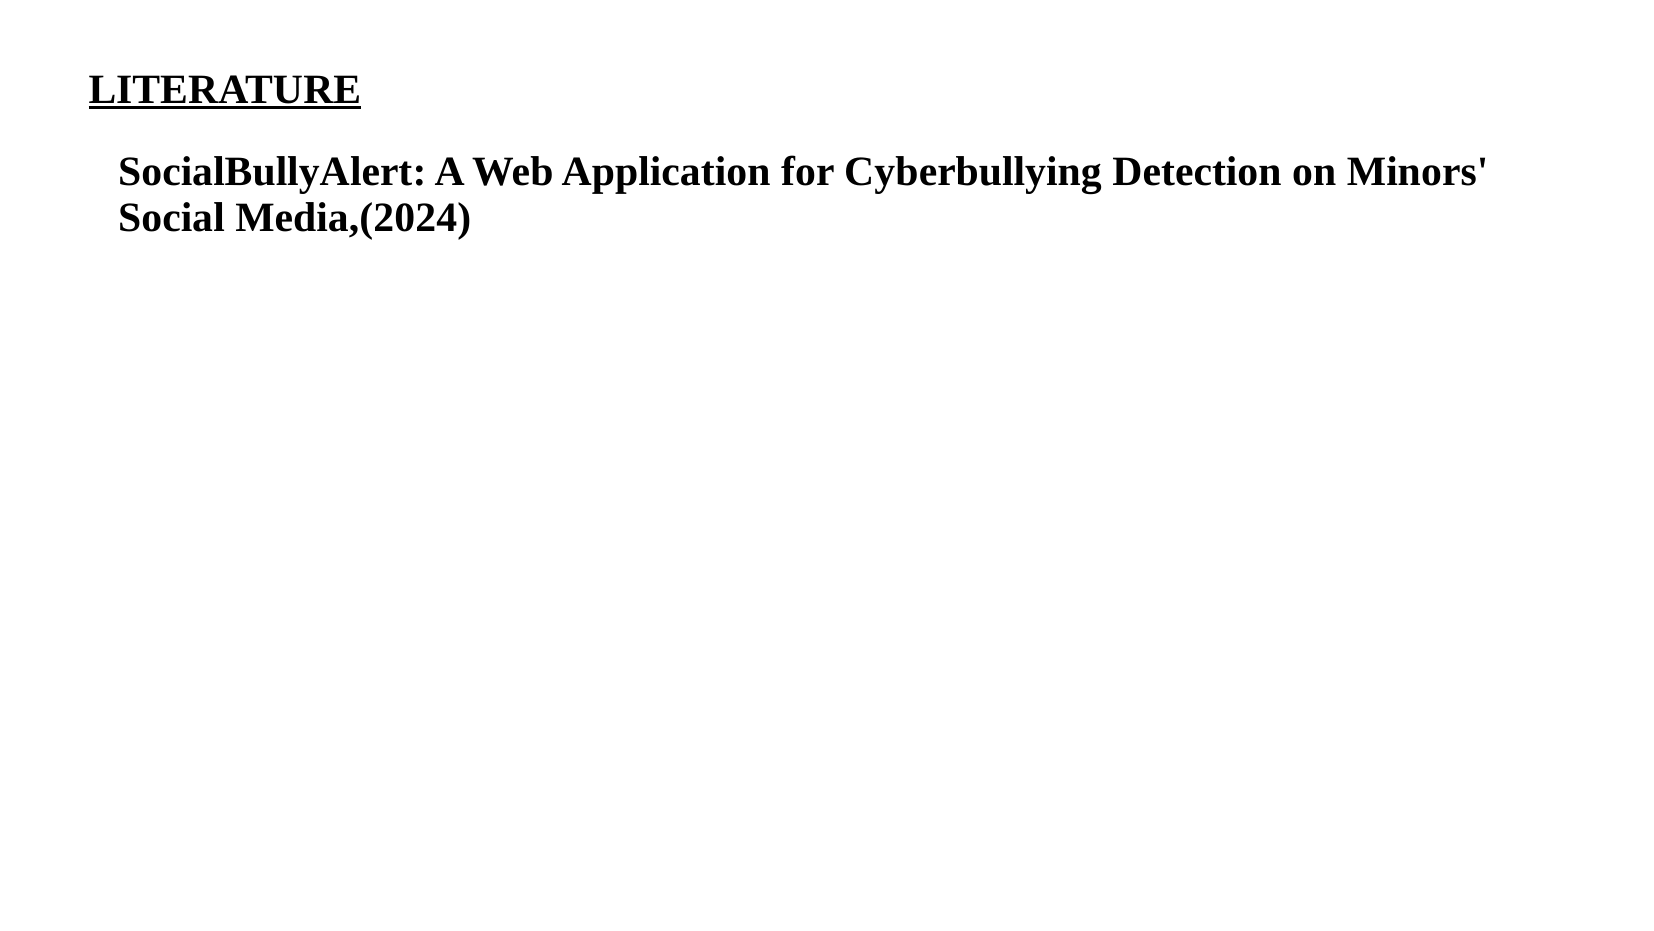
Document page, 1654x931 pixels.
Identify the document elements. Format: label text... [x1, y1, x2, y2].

list SocialBullyAlert: A Web Application for Cyberbullying Detection on Minors' Social Media,(2024) [47, 147, 1536, 688]
title LITERATURE [88, 66, 1542, 148]
